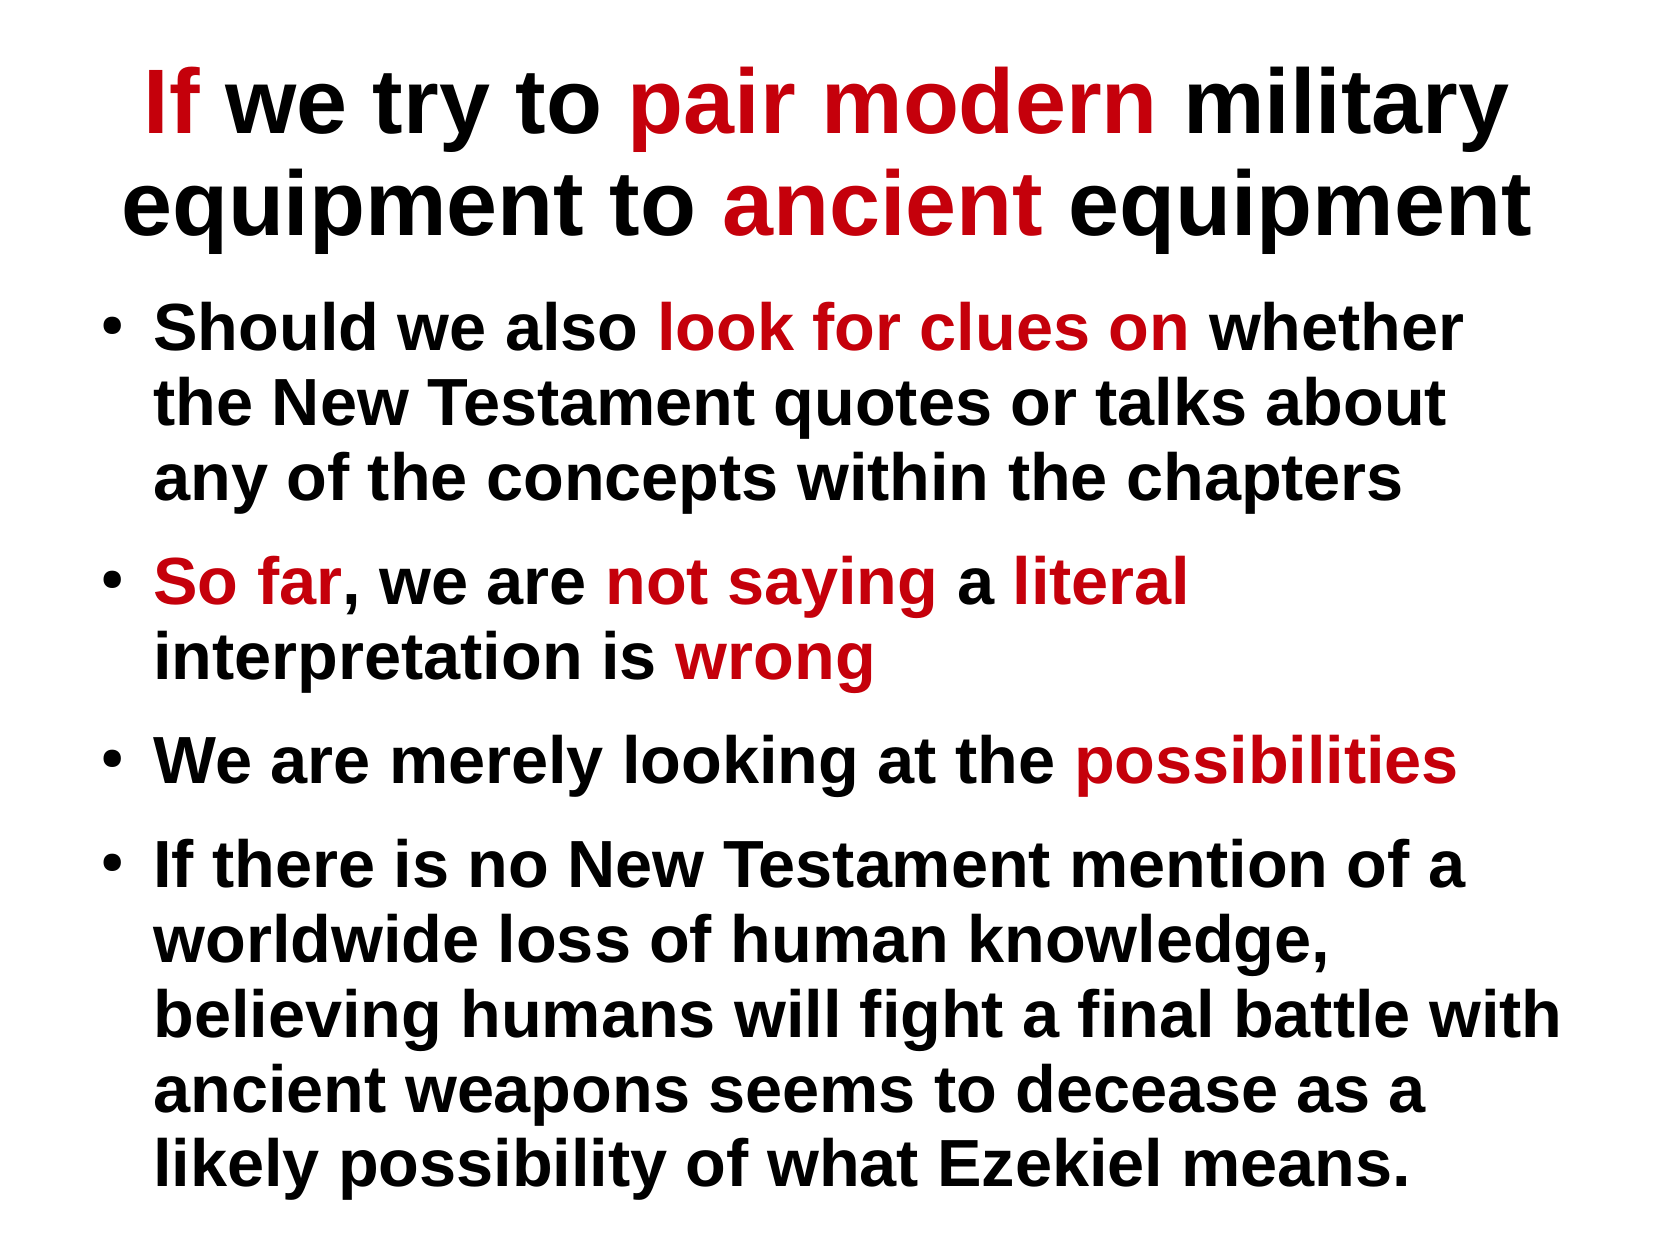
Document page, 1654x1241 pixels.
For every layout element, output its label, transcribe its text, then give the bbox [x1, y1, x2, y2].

list Should we also look for clues on whether the New Testament quotes or talks about any of the concepts within the chapters So far, we are not saying a literal interpretation is wrong We are merely looking at the possibilities If there is no New Testament mention of a worldwide loss of human knowledge, believing humans will fight a final battle with ancient weapons seems to decease as a likely possibility of what Ezekiel means. [82, 290, 1571, 1202]
title If we try to pair modern military equipment to ancient equipment [82, 49, 1571, 257]
